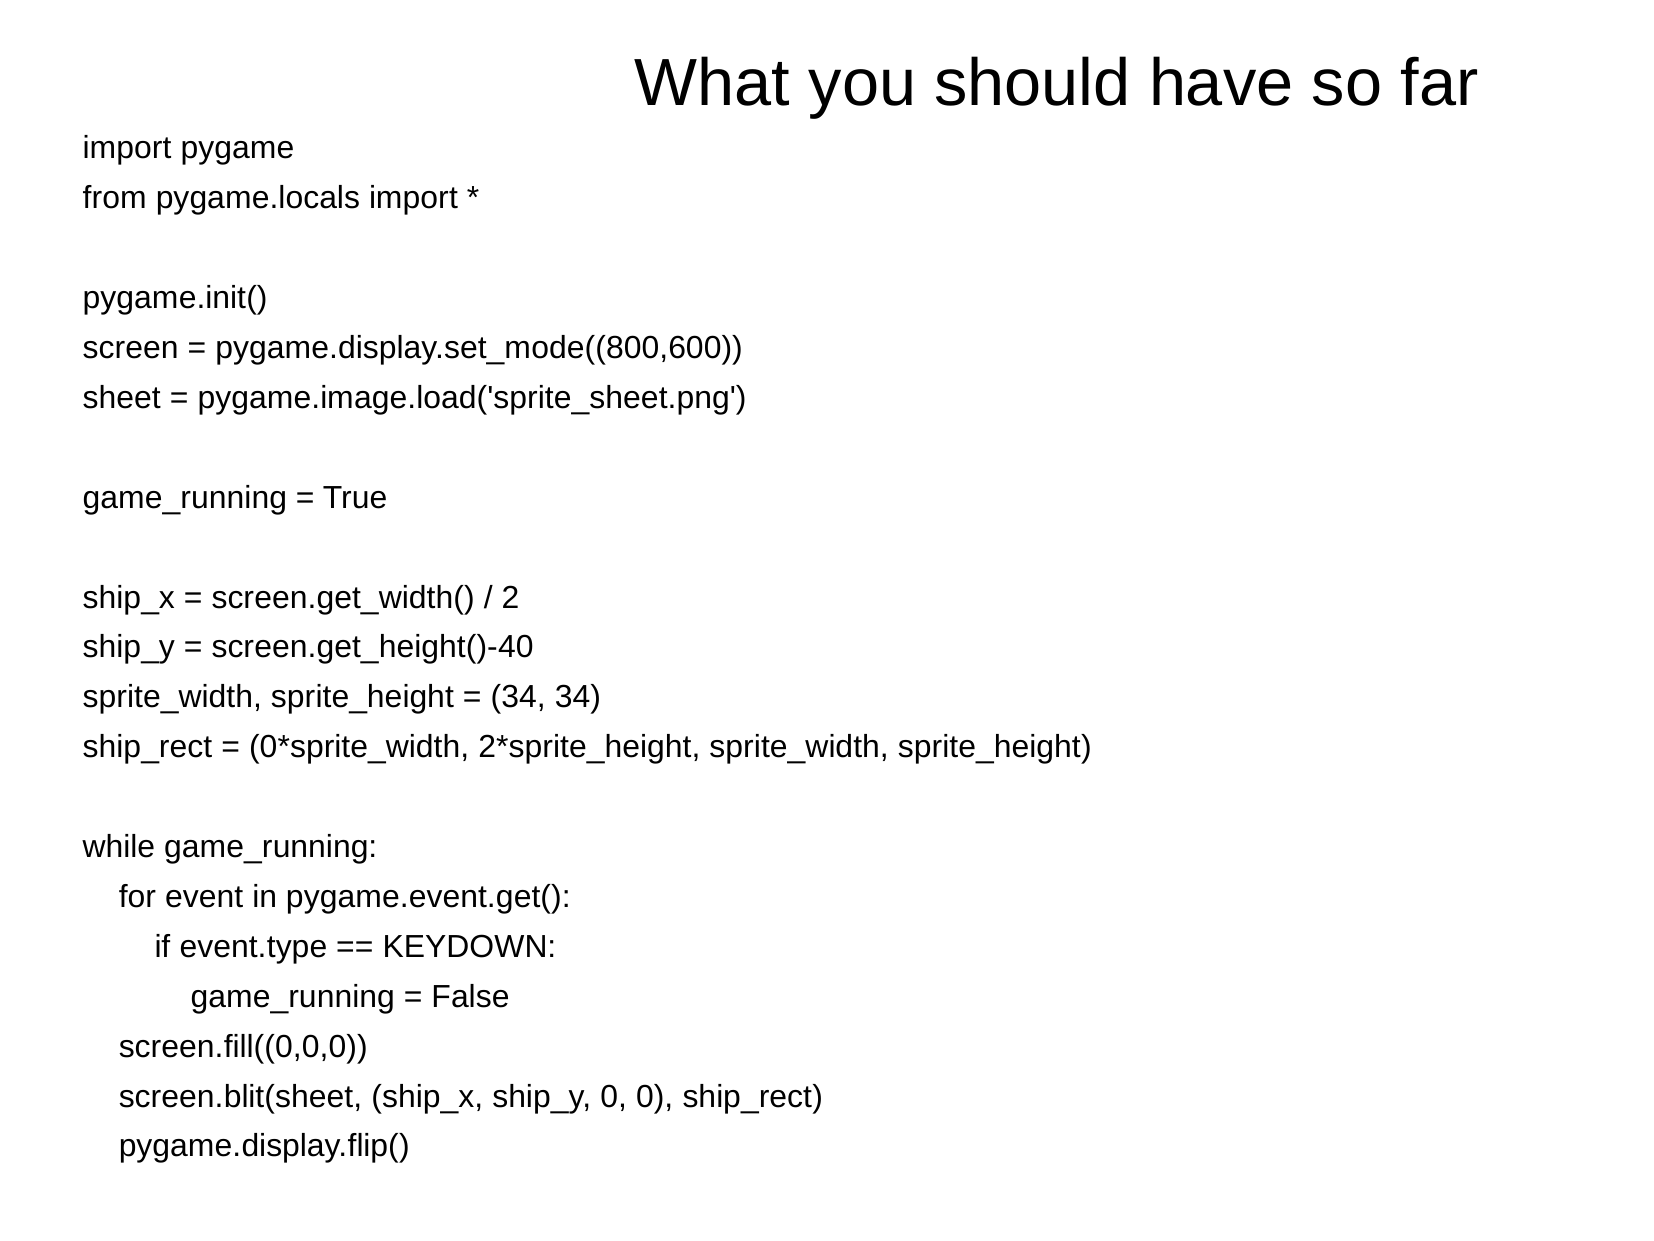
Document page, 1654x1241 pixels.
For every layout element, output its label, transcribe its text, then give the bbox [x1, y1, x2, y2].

list import pygame from pygame.locals import * pygame.init() screen = pygame.display.set_mode((800,600)) sheet = pygame.image.load('sprite_sheet.png') game_running = True ship_x = screen.get_width() / 2 ship_y = screen.get_height()-40 sprite_width, sprite_height = (34, 34) ship_rect = (0*sprite_width, 2*sprite_height, sprite_width, sprite_height) while game_running: for event in pygame.event.get(): if event.type == KEYDOWN: game_running = False screen.fill((0,0,0)) screen.blit(sheet, (ship_x, ship_y, 0, 0), ship_rect) pygame.display.flip() [82, 129, 1571, 1182]
title What you should have so far [543, 11, 1571, 129]
